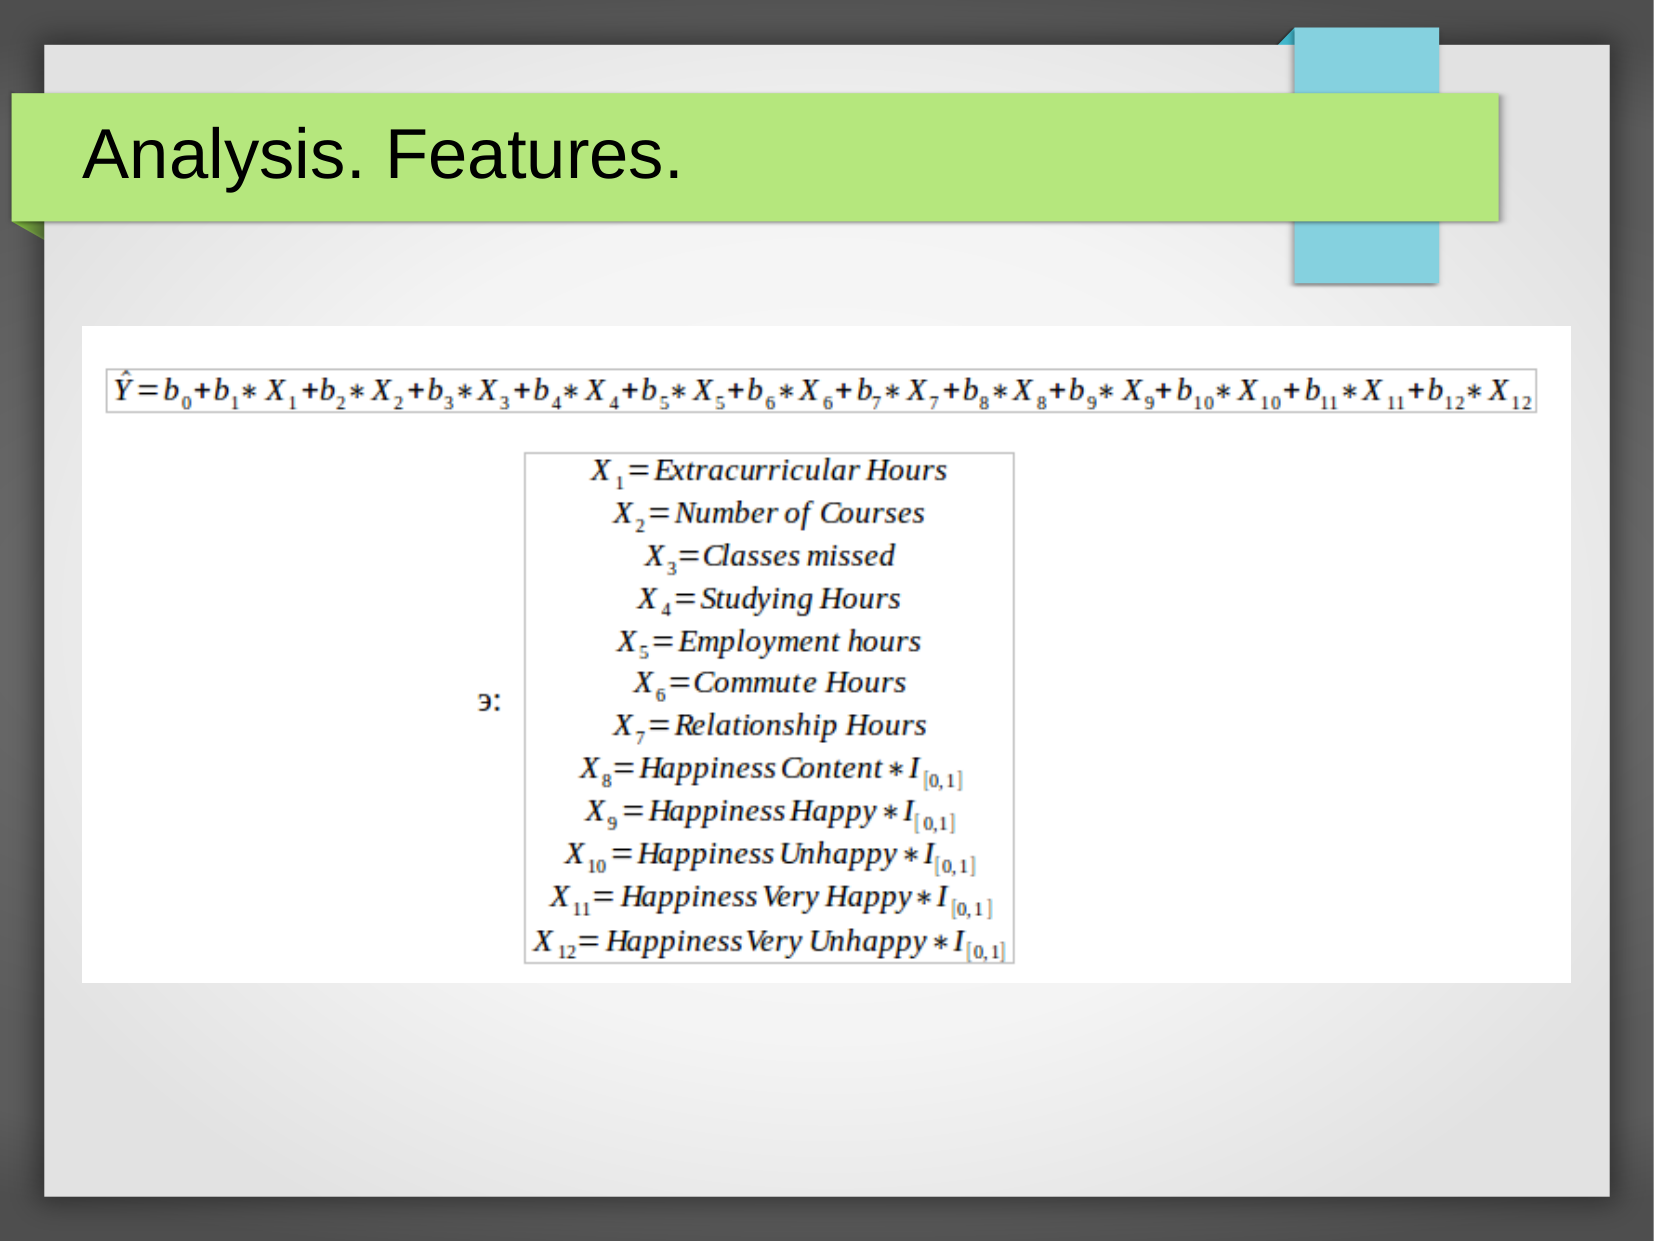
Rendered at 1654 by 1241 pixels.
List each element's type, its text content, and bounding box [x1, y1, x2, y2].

picture [0, 0, 1654, 1241]
title Analysis. Features. [82, 94, 1264, 213]
